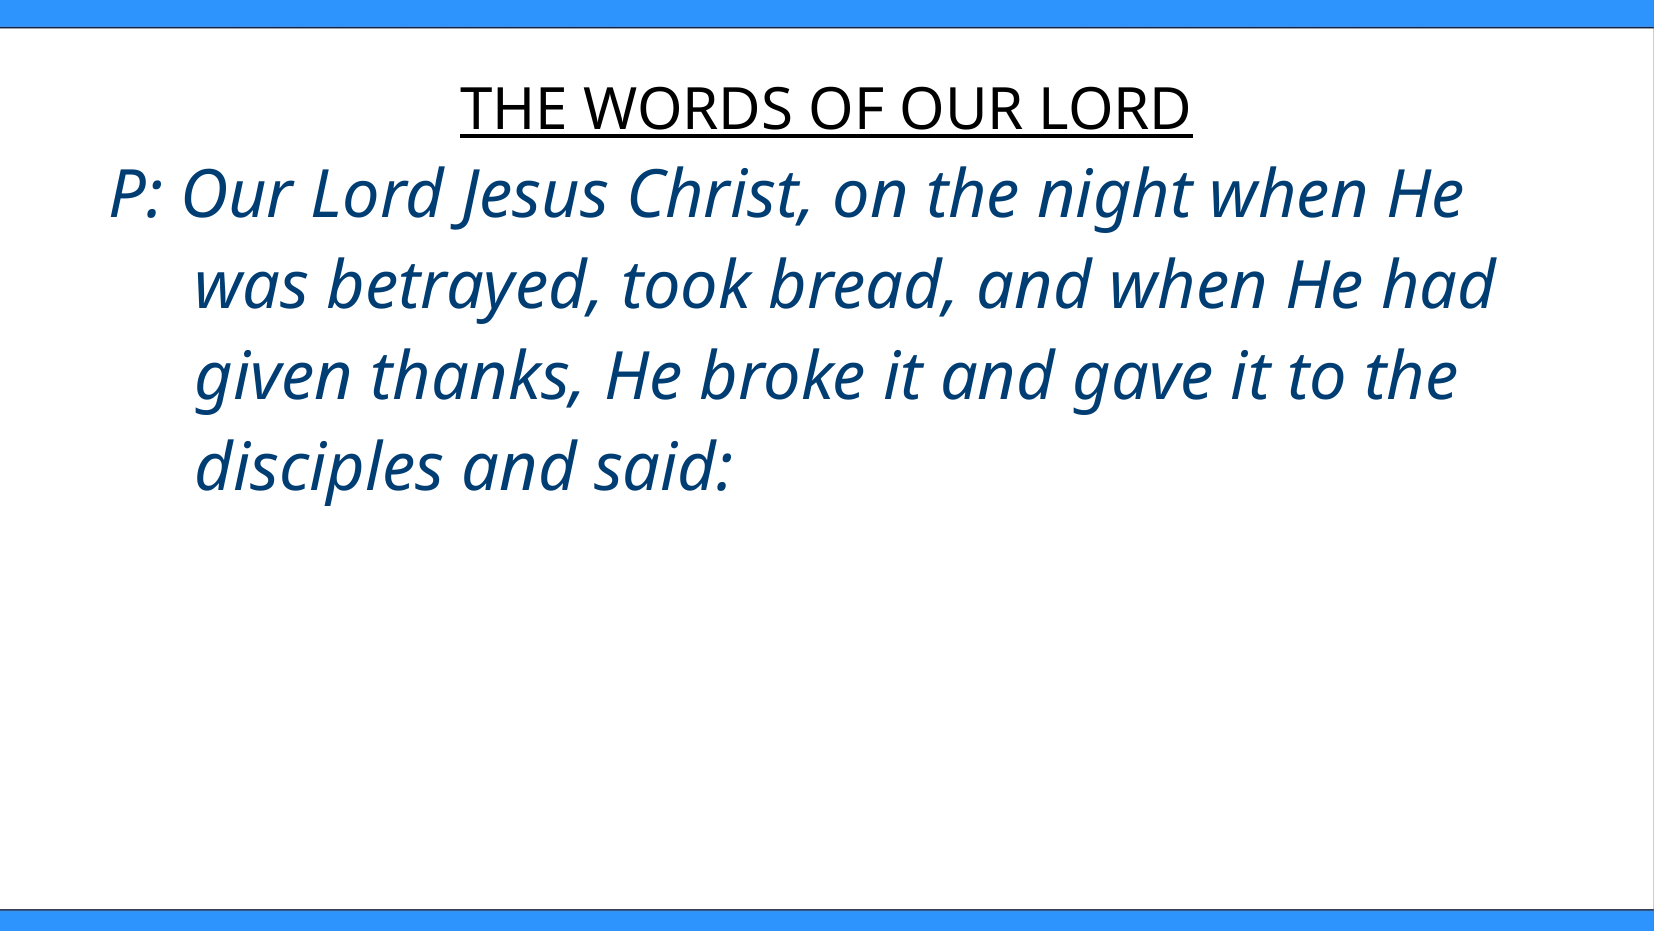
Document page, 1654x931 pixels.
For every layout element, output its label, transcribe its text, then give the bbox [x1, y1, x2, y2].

picture [0, 0, 1654, 931]
text_box THE WORDS OF OUR LORD P: Our Lord Jesus Christ, on the night when He was betrayed, took bread, and when He had given thanks, He broke it and gave it to the disciples and said: [93, 60, 1561, 541]
